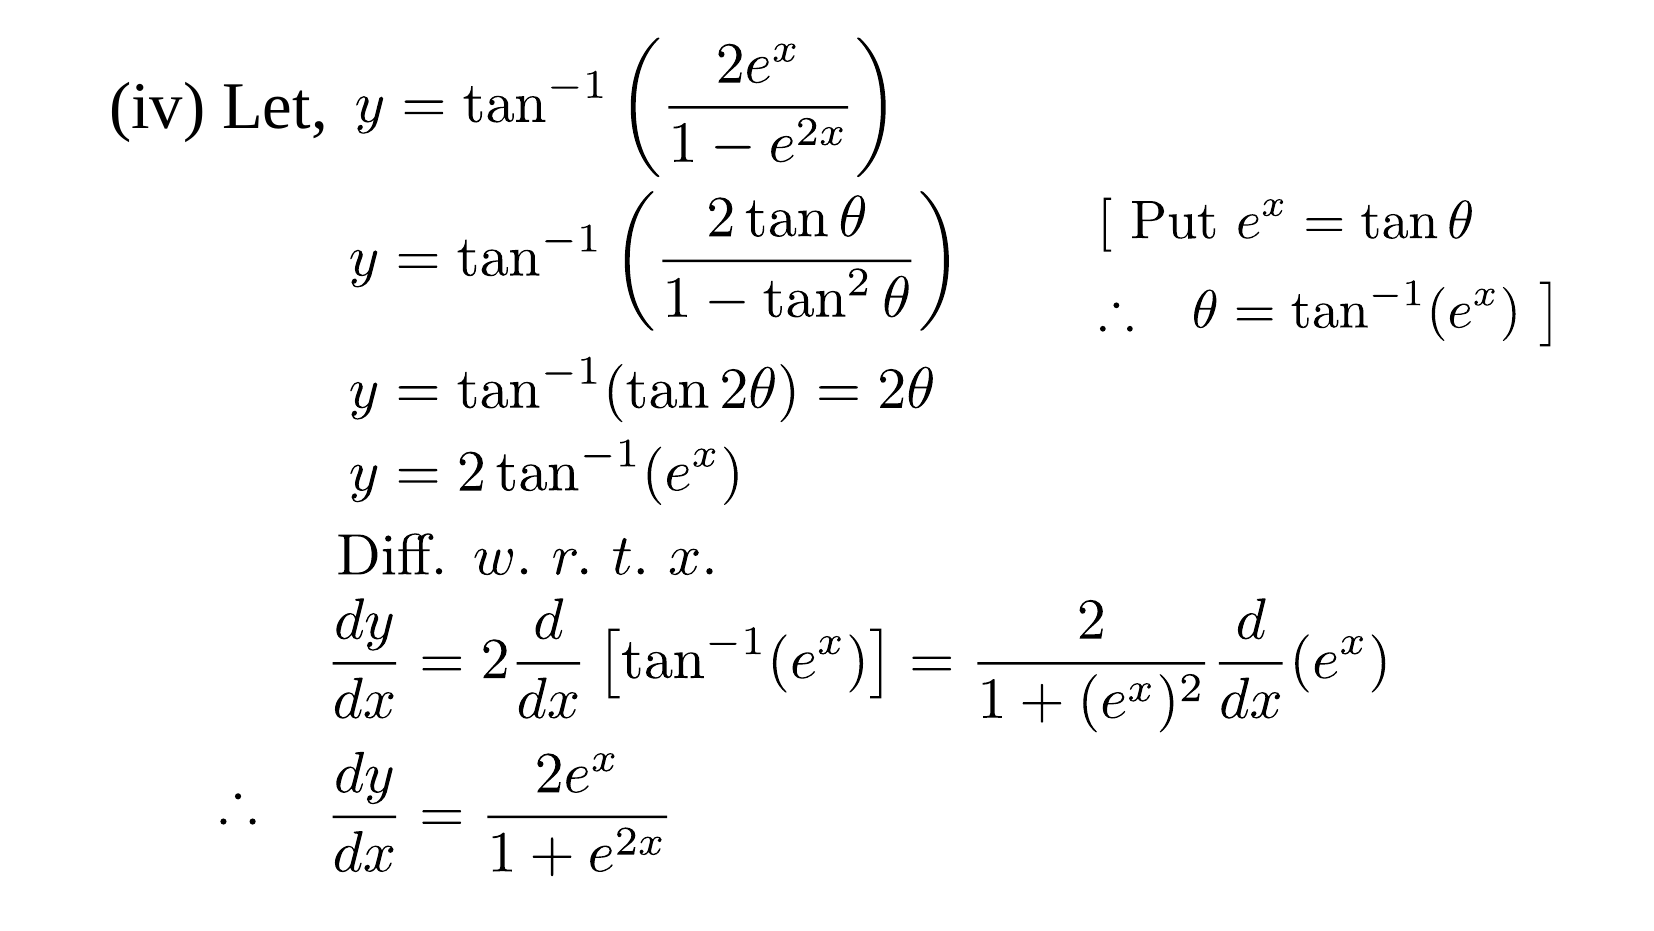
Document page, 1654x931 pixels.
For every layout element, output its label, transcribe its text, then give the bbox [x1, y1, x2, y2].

text_box [332, 751, 668, 877]
title (iv) Let, [35, 37, 1607, 886]
text_box [220, 793, 256, 825]
text_box [350, 191, 949, 331]
text_box [1099, 197, 1472, 252]
text_box [350, 356, 933, 423]
text_box [356, 37, 886, 178]
text_box [350, 439, 738, 505]
text_box [332, 598, 1386, 733]
text_box [338, 533, 713, 576]
text_box [1099, 280, 1551, 347]
